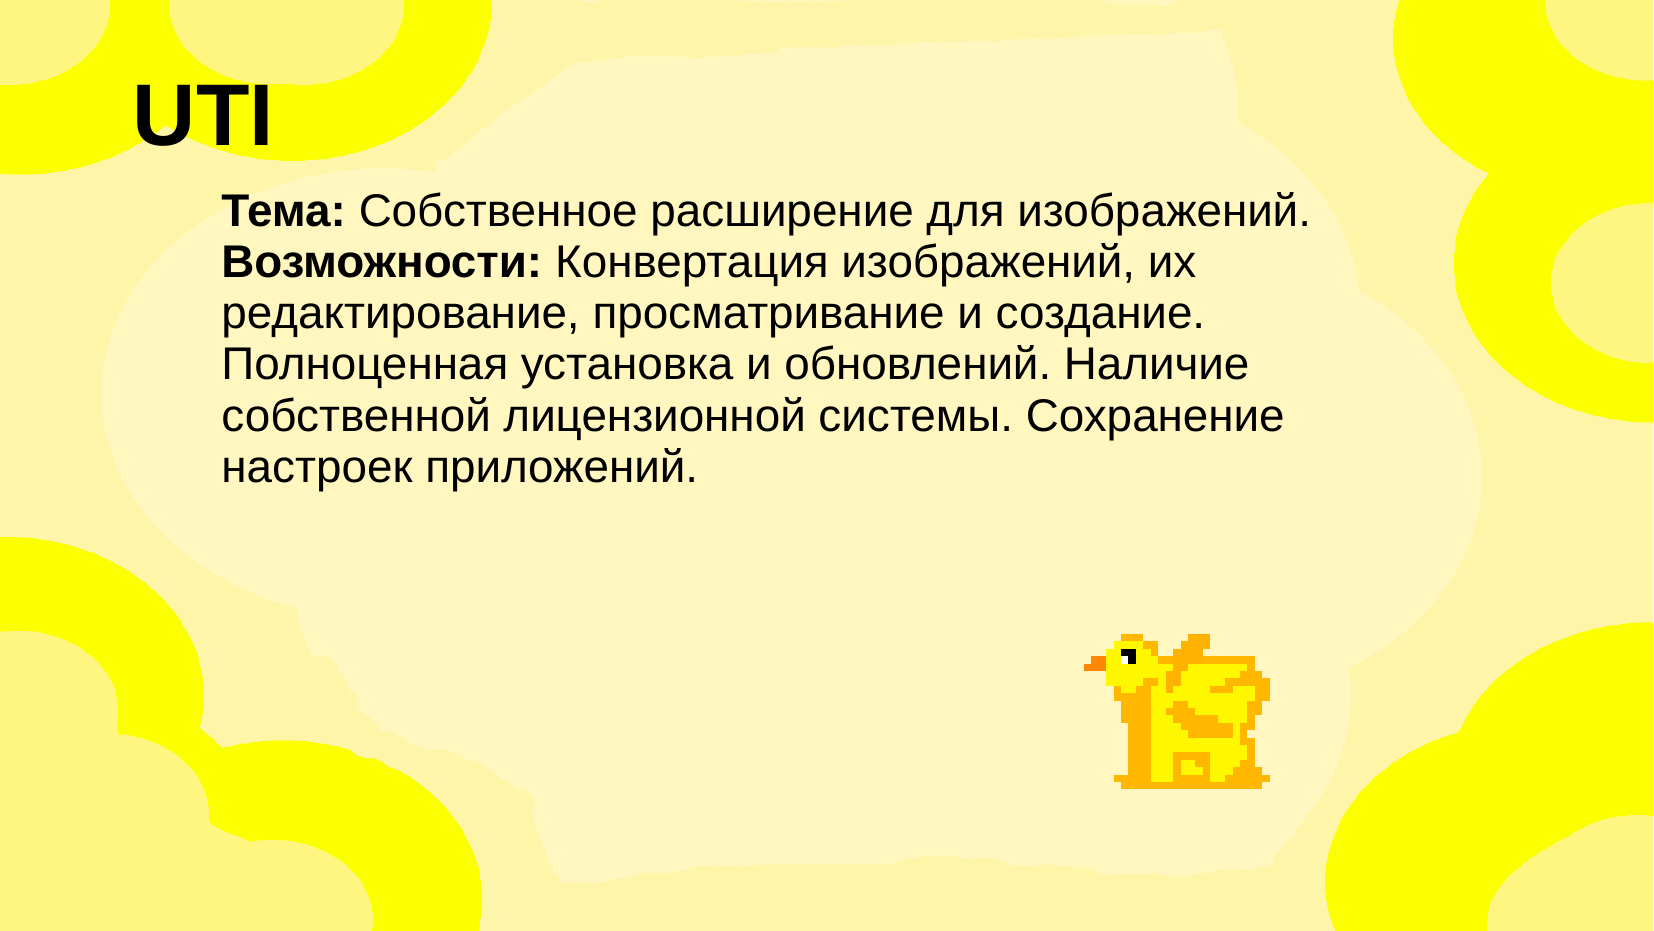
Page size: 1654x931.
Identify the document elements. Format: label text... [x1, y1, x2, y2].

text_box Тема: Собственное расширение для изображений. Возможности: Конвертация изображений, их редактирование, просматривание и создание. Полноценная установка и обновлений. Наличие собственной лицензионной системы. Сохранение настроек приложений. [206, 177, 1388, 768]
text_box UTI [118, 59, 1034, 178]
picture [0, 0, 1654, 931]
